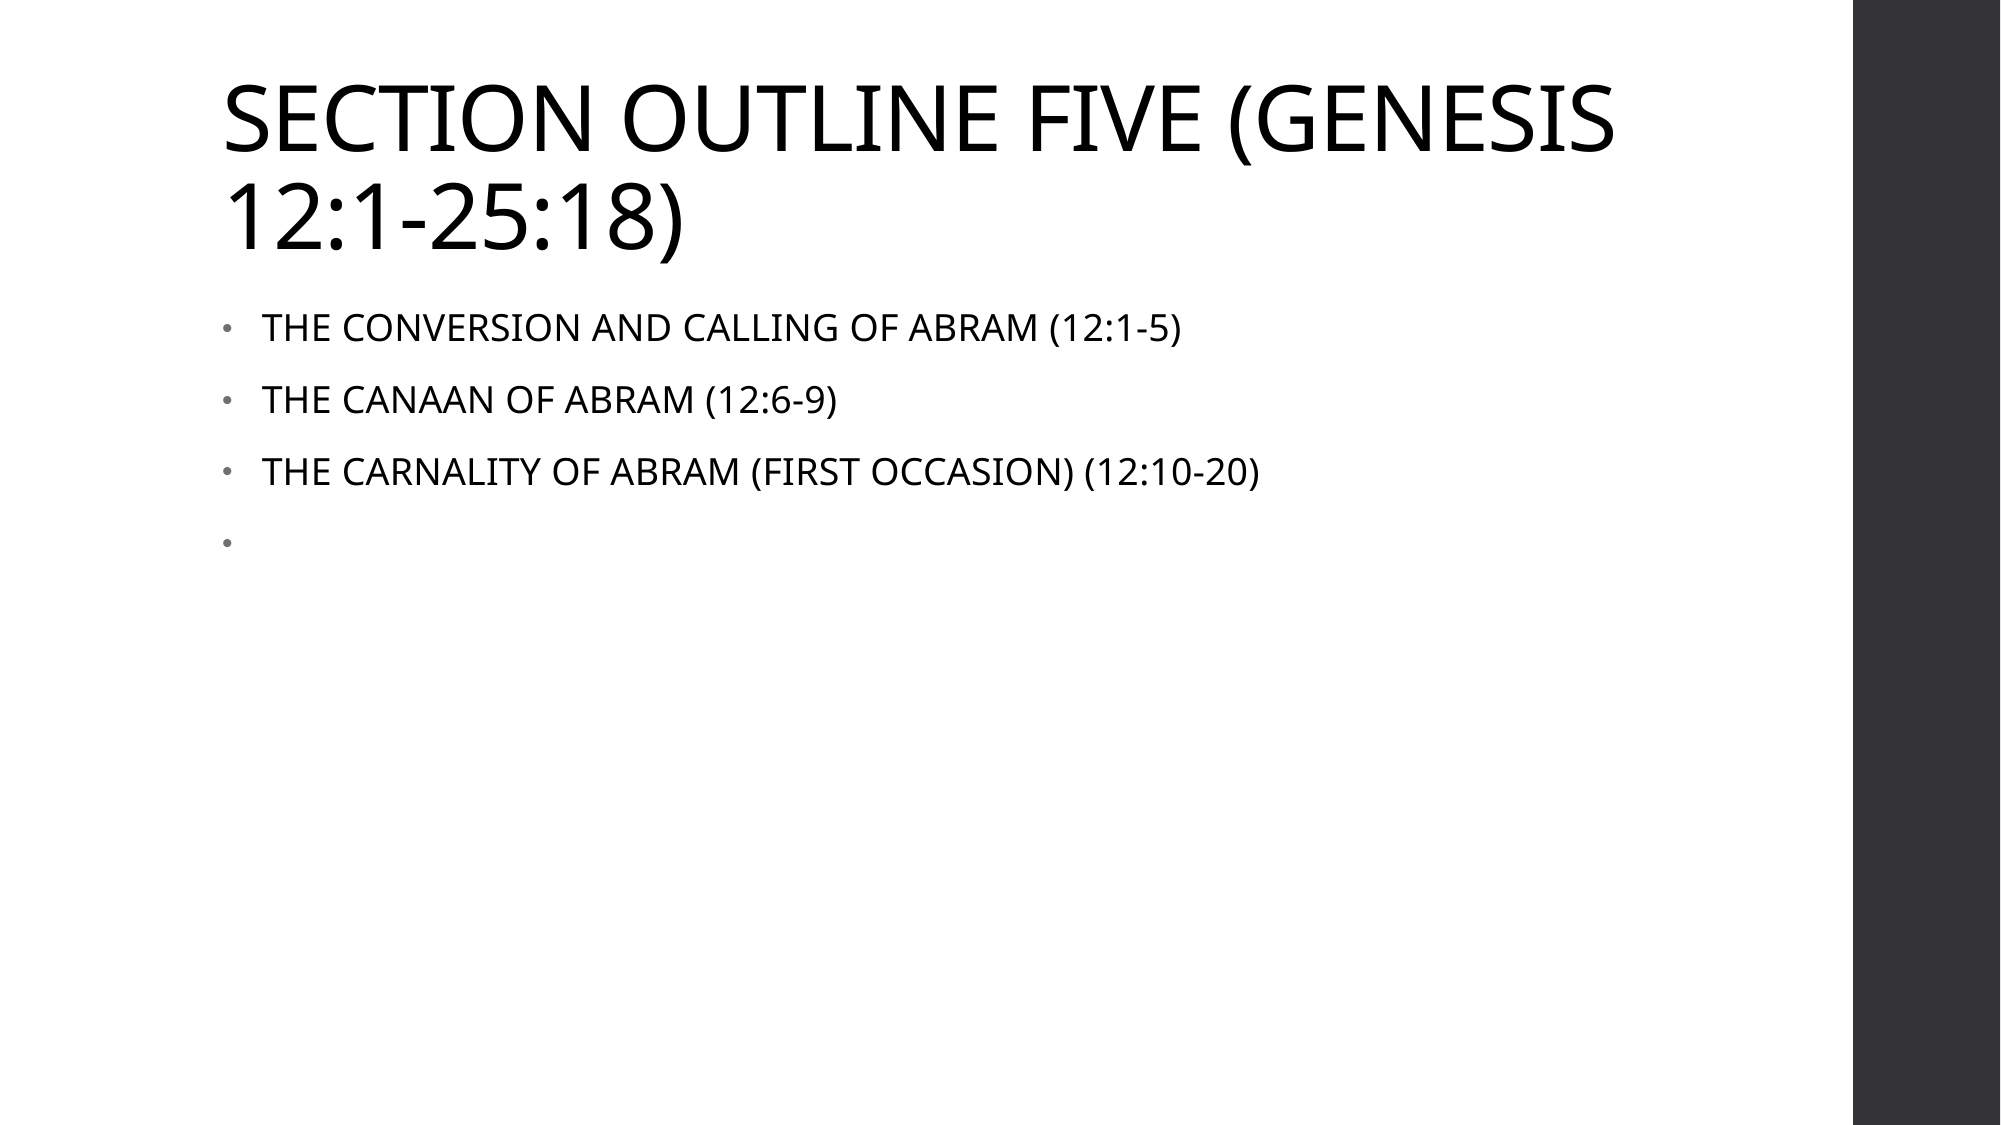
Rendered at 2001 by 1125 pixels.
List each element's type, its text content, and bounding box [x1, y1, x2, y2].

list THE CONVERSION AND CALLING OF ABRAM (12:1-5) THE CANAAN OF ABRAM (12:6-9) THE CARNALITY OF ABRAM (FIRST OCCASION) (12:10-20) [206, 299, 1617, 1014]
title SECTION OUTLINE FIVE (GENESIS 12:1-25:18) [206, 60, 1797, 278]
